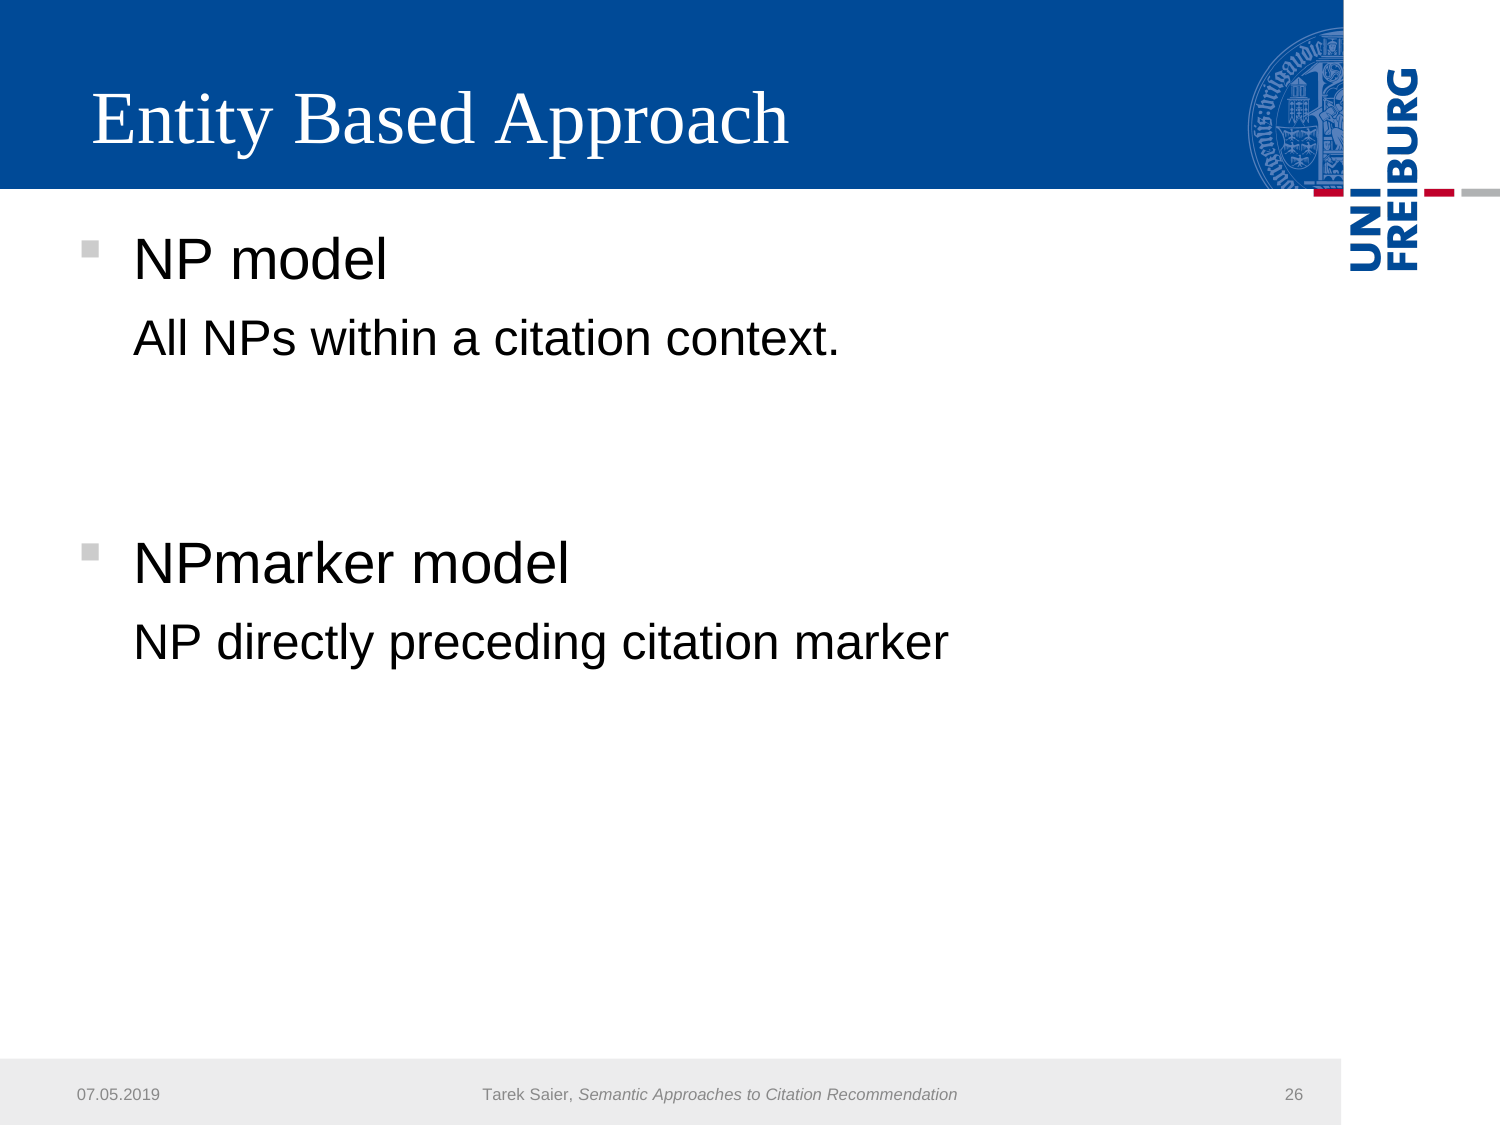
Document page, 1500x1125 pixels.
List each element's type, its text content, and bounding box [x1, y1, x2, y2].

title Entity Based Approach [76, 49, 1235, 178]
picture [0, 0, 1500, 271]
list NP model All NPs within a citation context. ________________________ NPmarker model NP directly preceding citation marker [76, 221, 1388, 1009]
